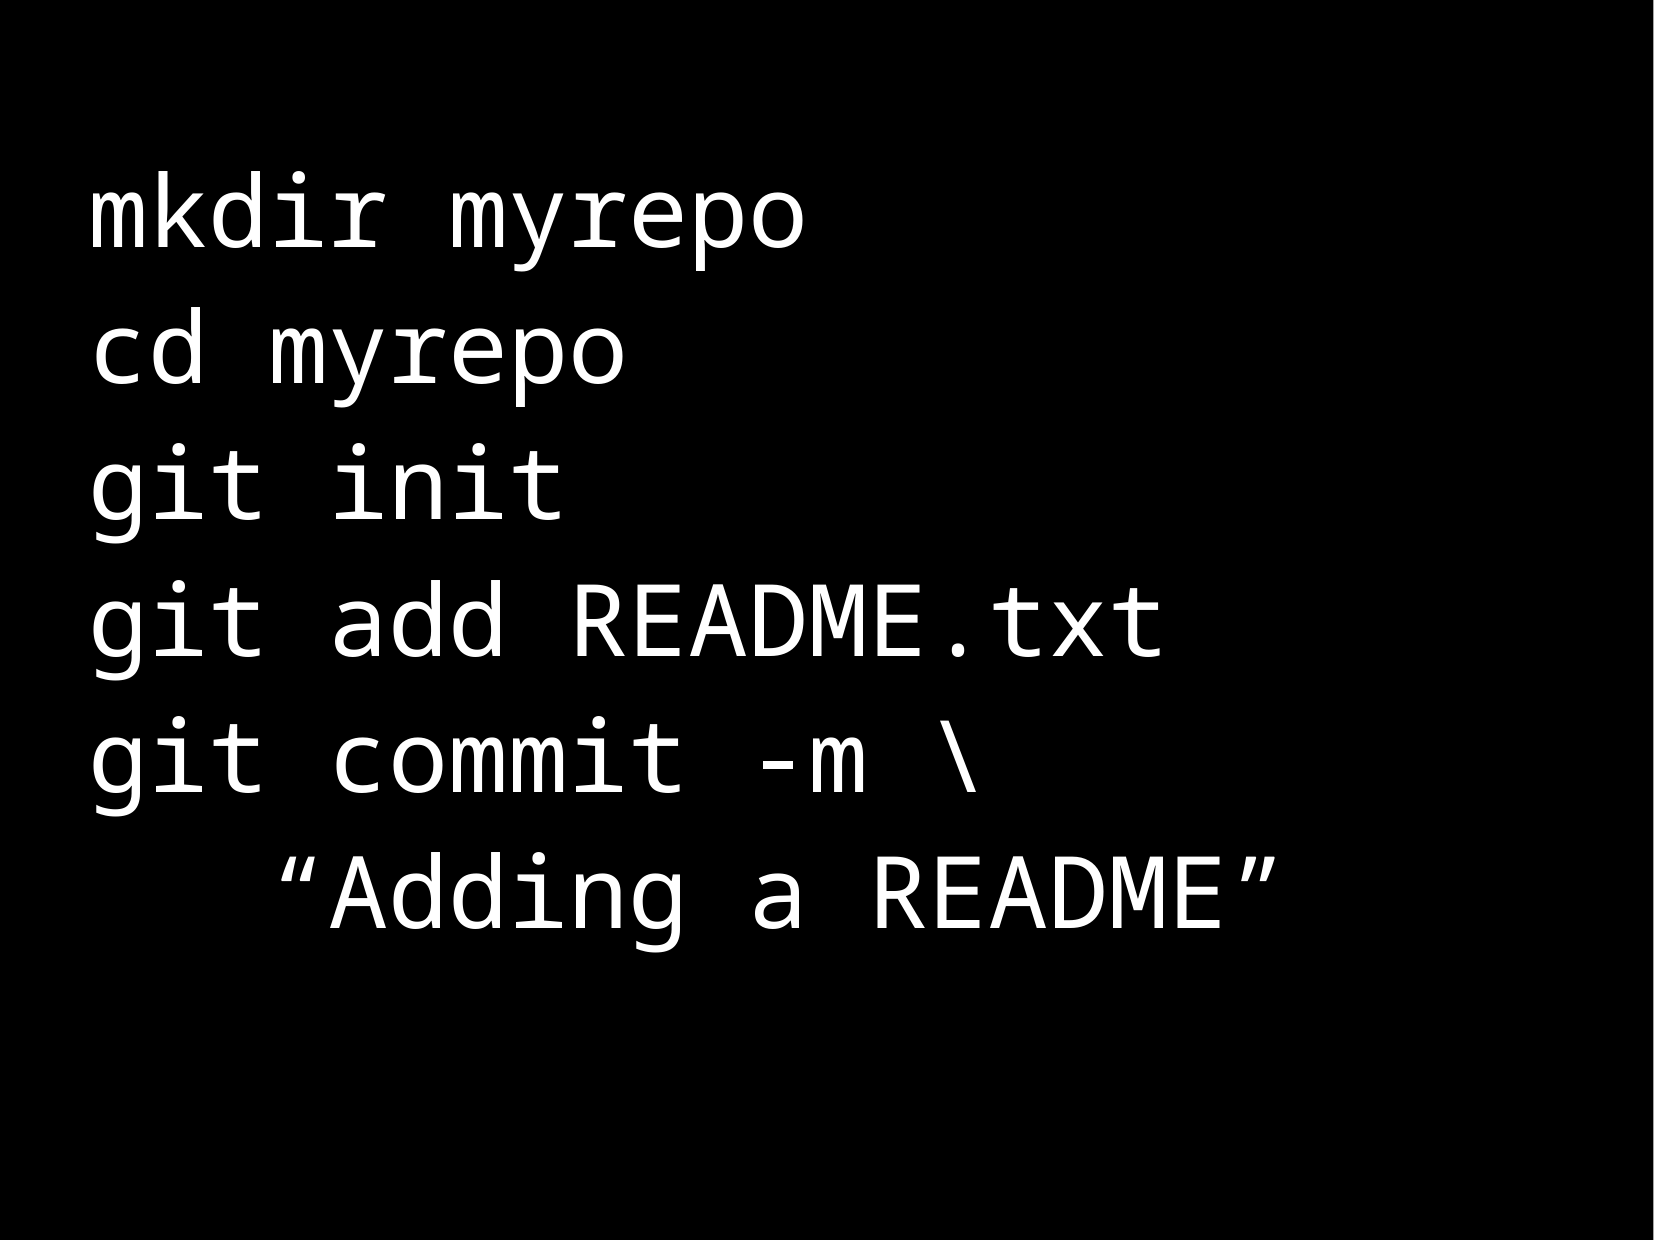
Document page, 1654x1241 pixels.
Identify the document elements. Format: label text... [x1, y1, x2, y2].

subtitle mkdir myrepo cd myrepo git init git add README.txt git commit -m \ “Adding a README” [88, 88, 1536, 1010]
